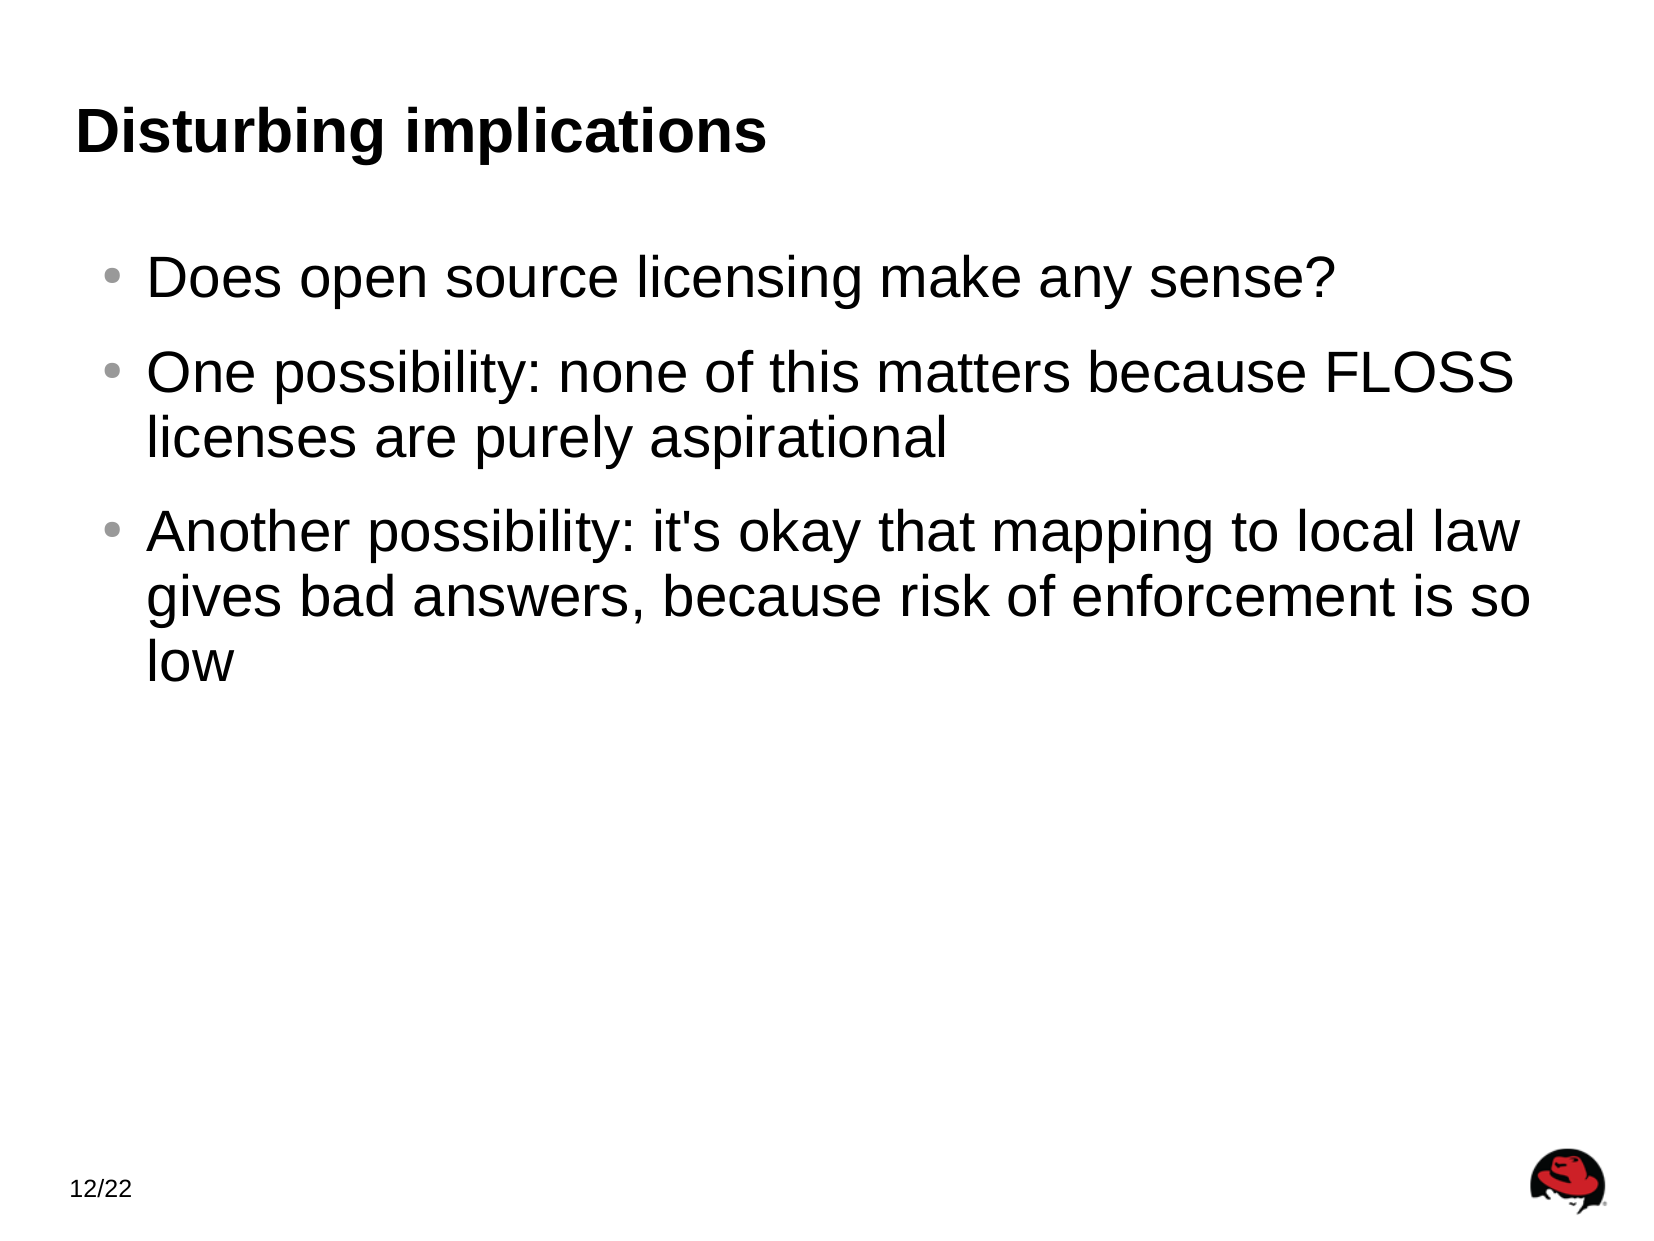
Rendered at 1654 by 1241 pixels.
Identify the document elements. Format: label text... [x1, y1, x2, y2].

list Does open source licensing make any sense? One possibility: none of this matters because FLOSS licenses are purely aspirational Another possibility: it's okay that mapping to local law gives bad answers, because risk of enforcement is so low [86, 244, 1576, 1024]
picture [1529, 1146, 1613, 1224]
title Disturbing implications [75, 45, 1571, 218]
